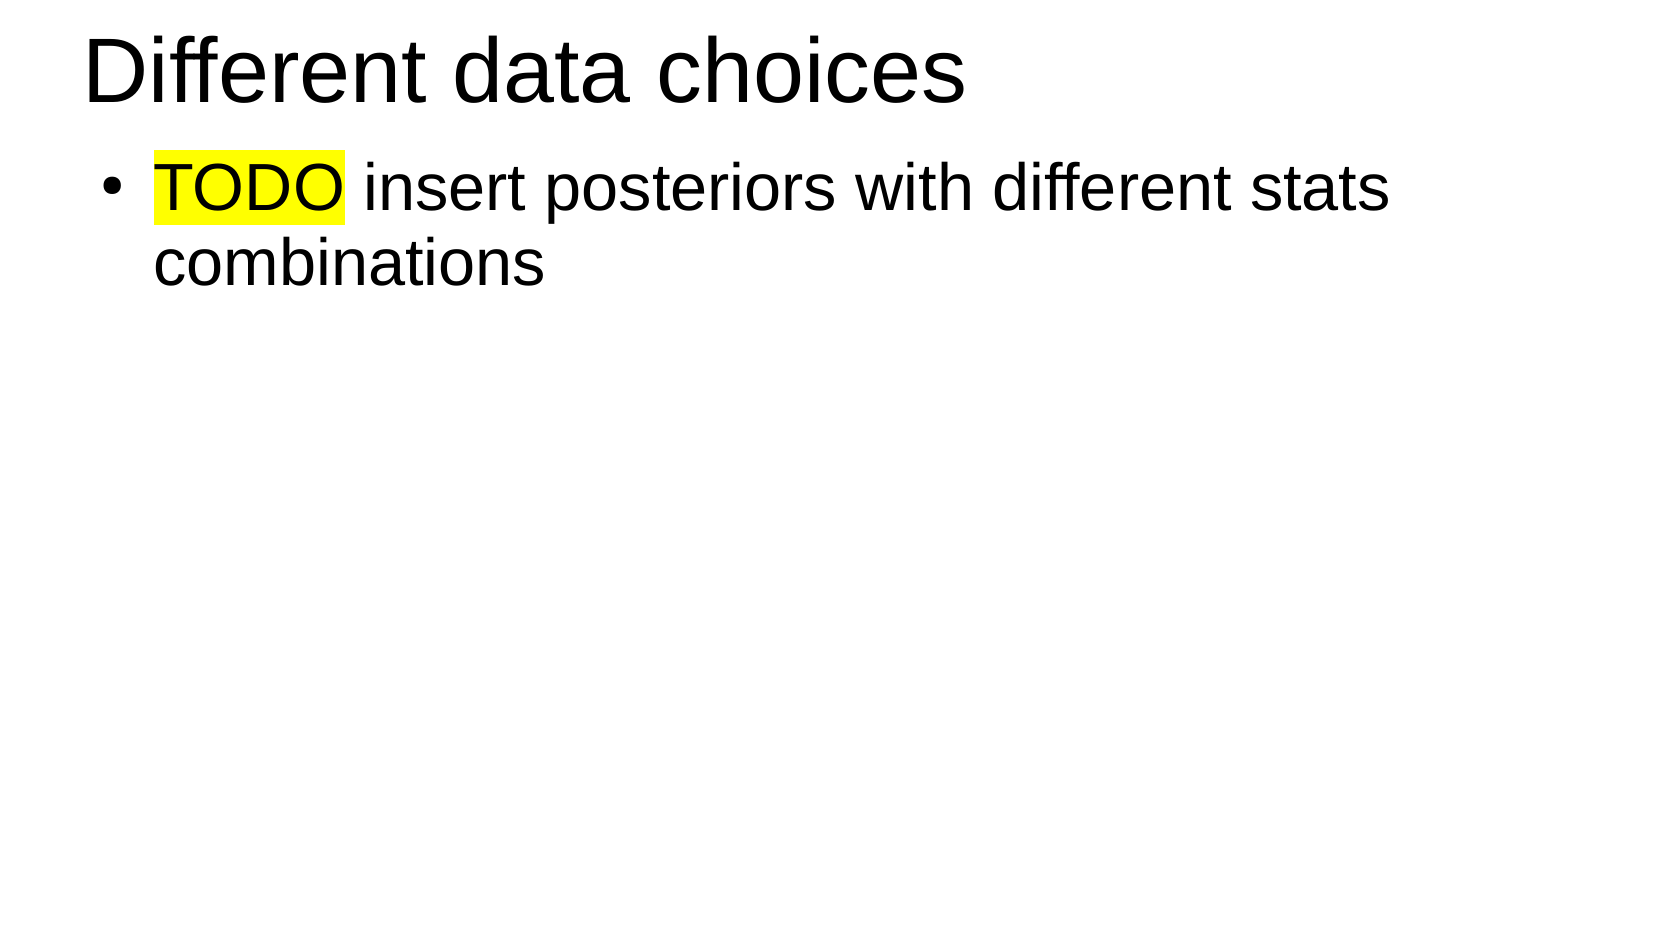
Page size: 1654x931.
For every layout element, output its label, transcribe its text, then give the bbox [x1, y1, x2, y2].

title Different data choices [82, 19, 1571, 123]
list TODO insert posteriors with different stats combinations [82, 150, 1571, 886]
